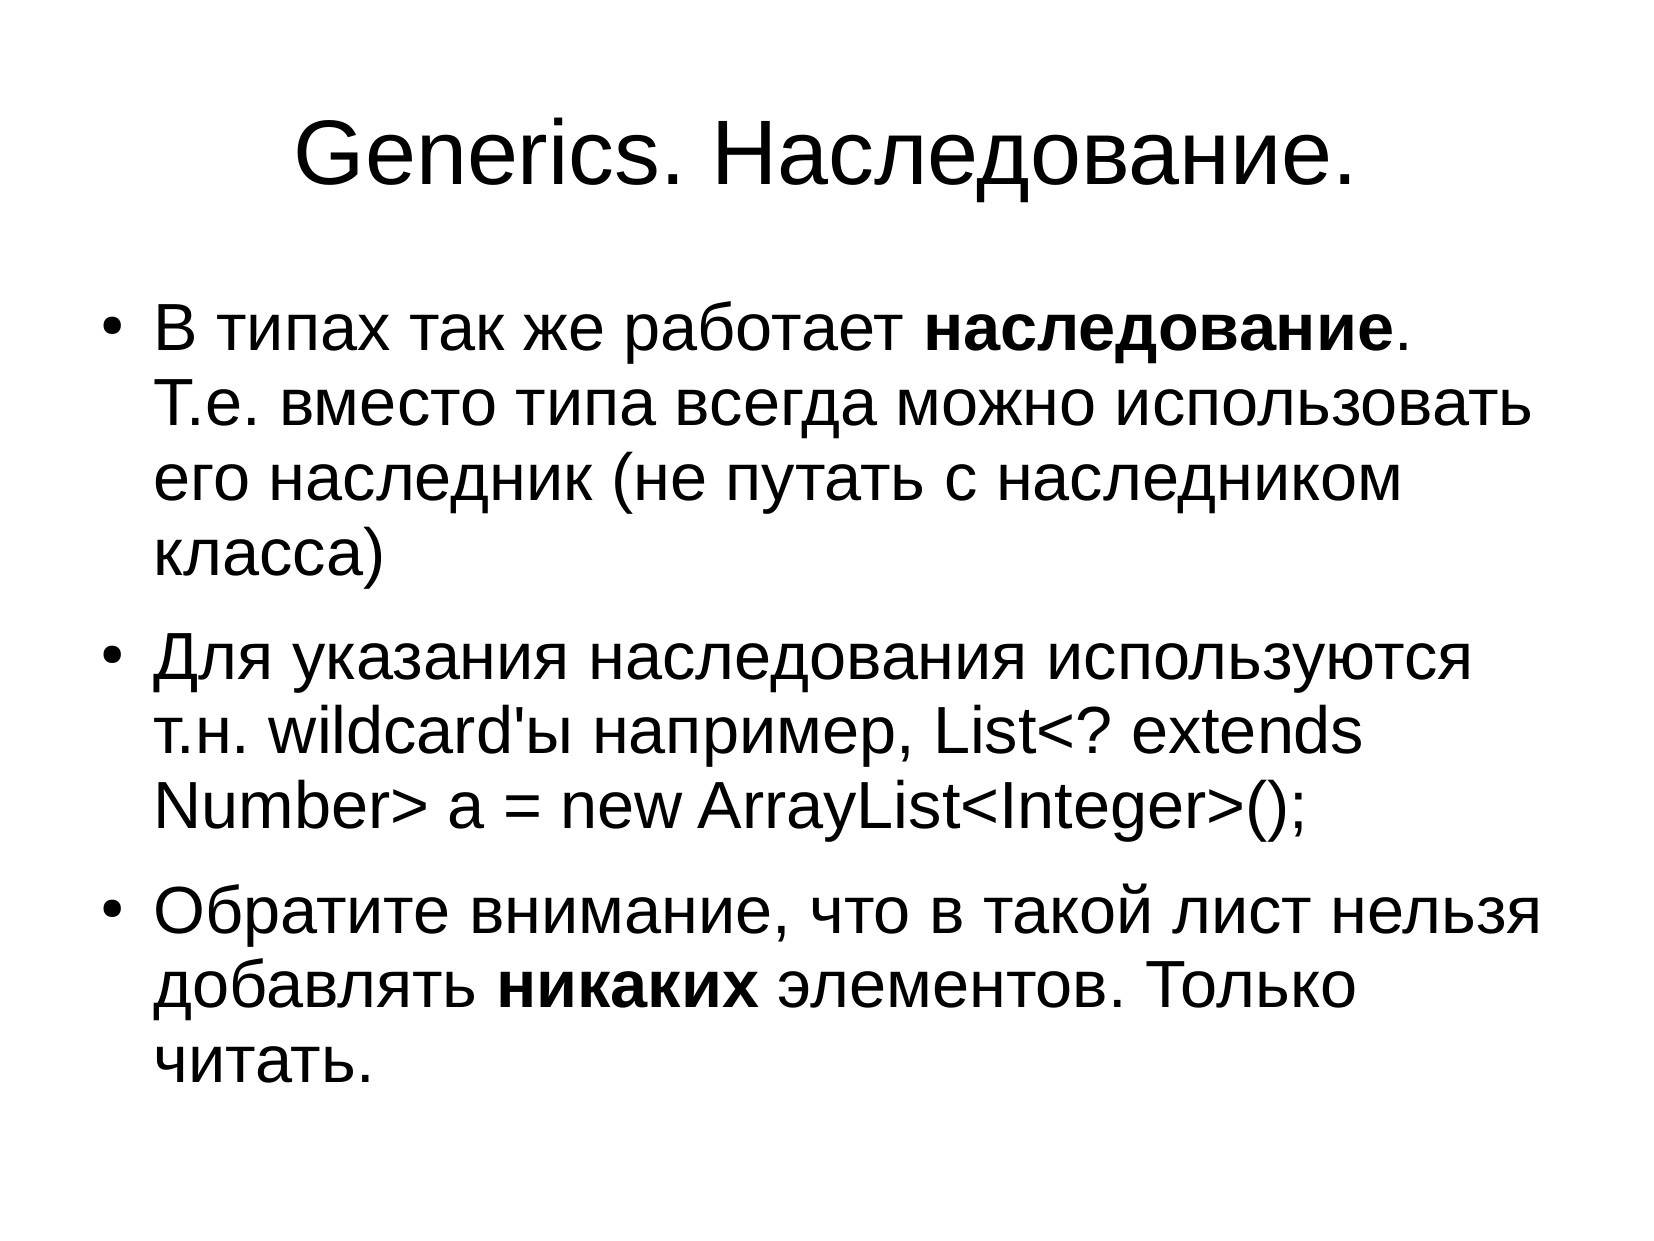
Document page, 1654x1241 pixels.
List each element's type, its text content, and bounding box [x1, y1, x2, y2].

title Generics. Наследование. [82, 49, 1571, 257]
list В типах так же работает наследование. Т.е. вместо типа всегда можно использовать его наследник (не путать с наследником класса) Для указания наследования используются т.н. wildcard'ы например, List<? extends Number> a = new ArrayList<Integer>(); Обратите внимание, что в такой лист нельзя добавлять никаких элементов. Только читать. [82, 290, 1571, 1097]
